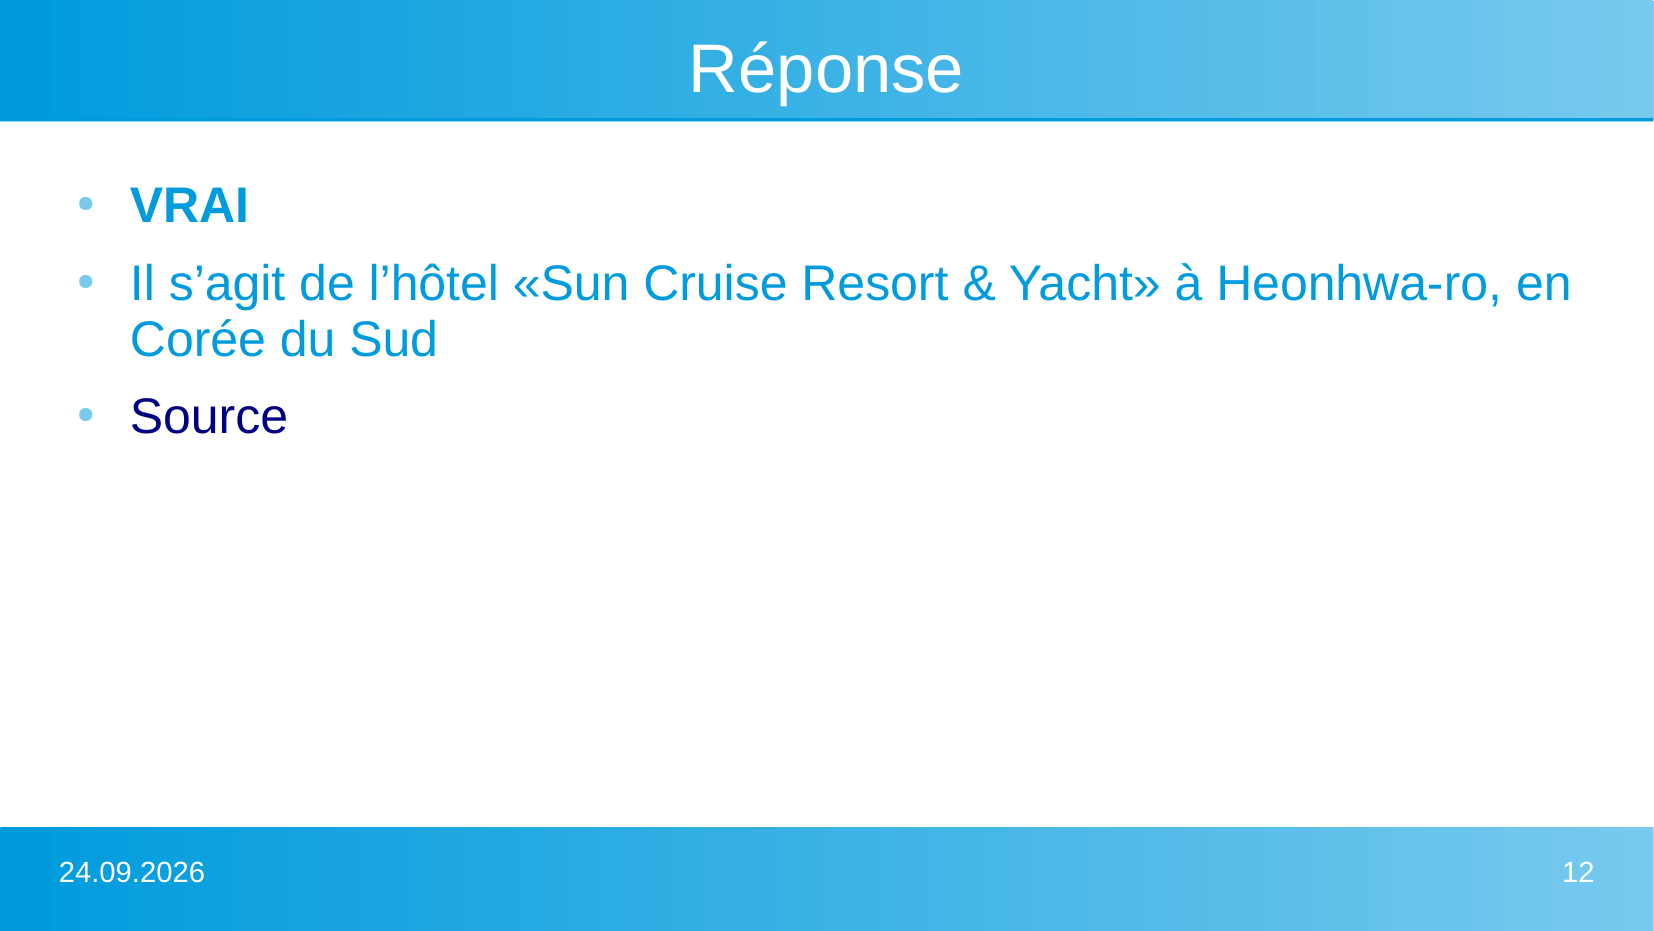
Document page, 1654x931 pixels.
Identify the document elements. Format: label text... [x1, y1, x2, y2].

list VRAI Il s’agit de l’hôtel «Sun Cruise Resort & Yacht» à Heonhwa-ro, en Corée du Sud Source [59, 177, 1595, 768]
title Réponse [59, 29, 1595, 108]
